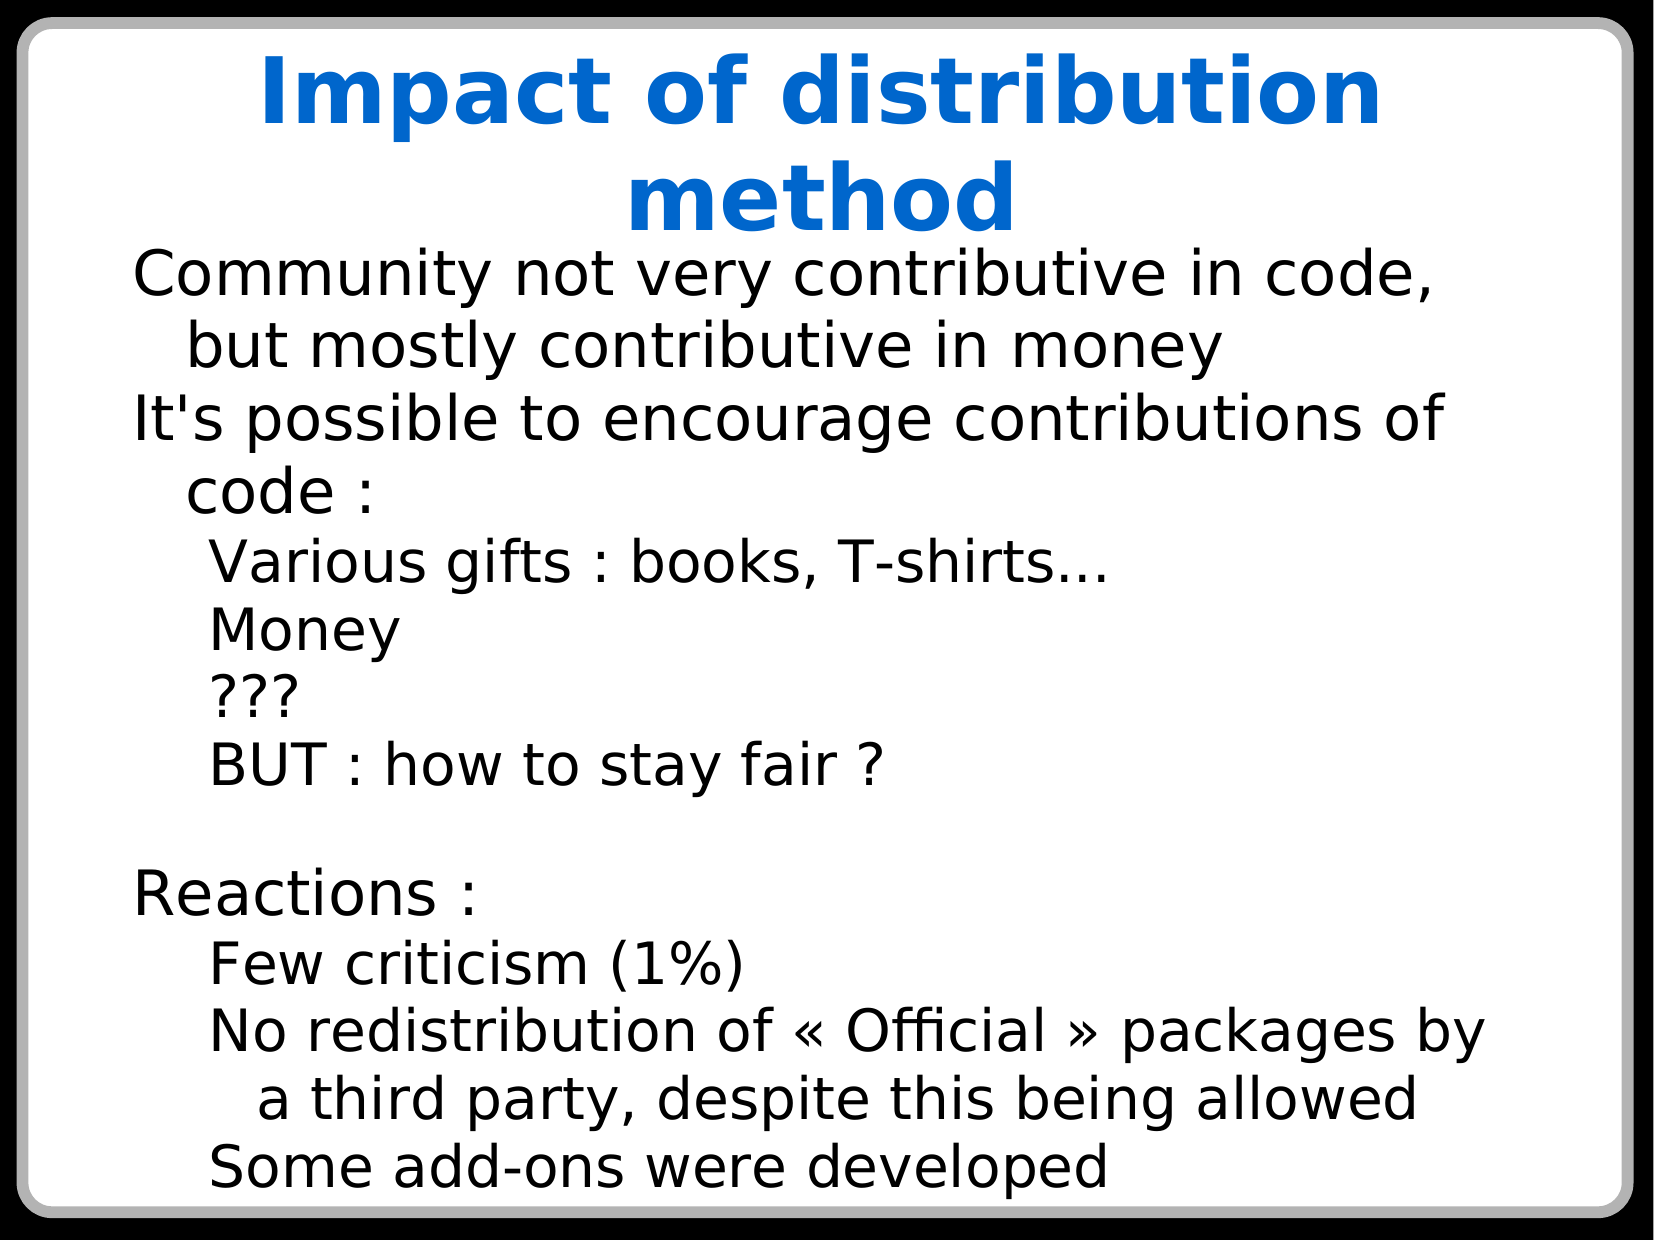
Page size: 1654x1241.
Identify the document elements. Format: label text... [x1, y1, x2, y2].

list Community not very contributive in code, but mostly contributive in money It's possible to encourage contributions of code : Various gifts : books, T-shirts... Money ??? BUT : how to stay fair ? Reactions : Few criticism (1%) No redistribution of « Official » packages by a third party, despite this being allowed Some add-ons were developed [114, 237, 1536, 1202]
title Impact of distribution method [67, 38, 1577, 253]
